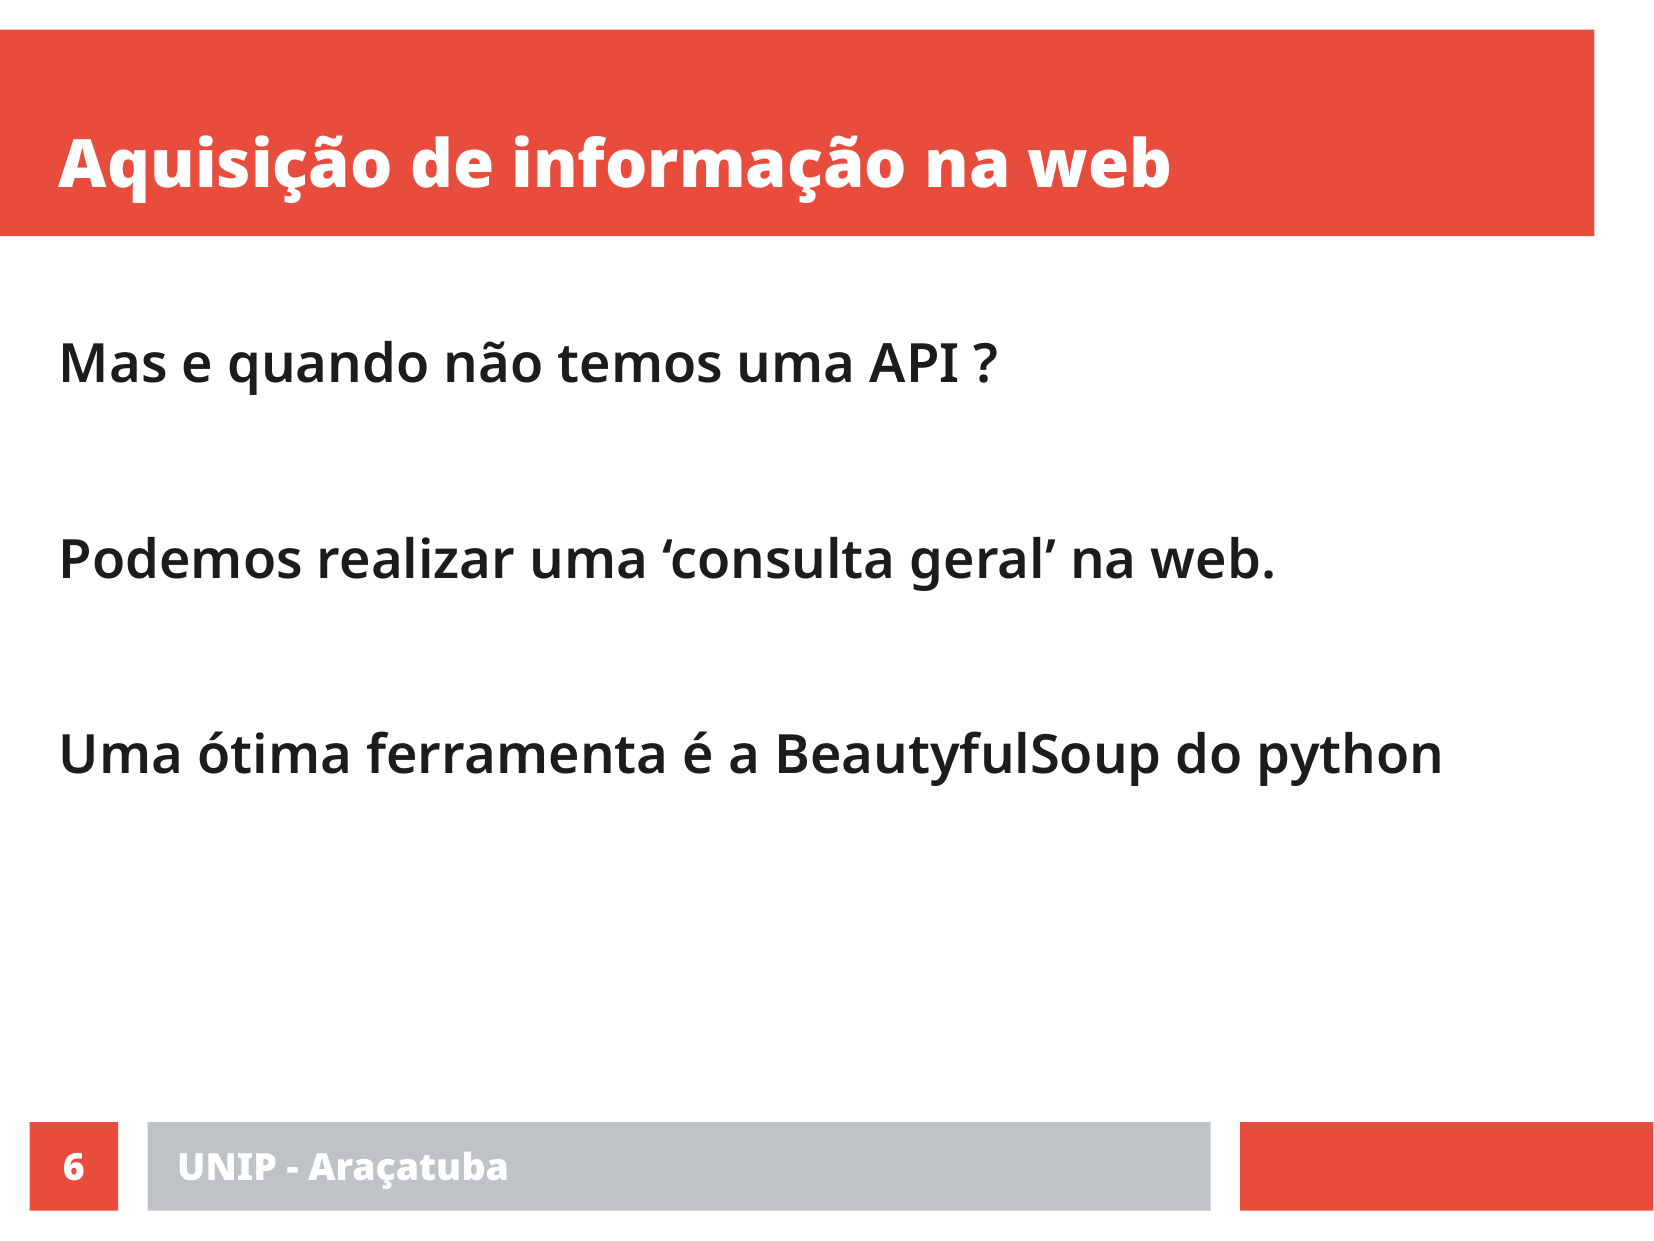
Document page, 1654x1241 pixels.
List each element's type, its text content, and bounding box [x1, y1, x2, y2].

title Aquisição de informação na web [59, 59, 1595, 207]
list Mas e quando não temos uma API ? Podemos realizar uma ‘consulta geral’ na web. Uma ótima ferramenta é a BeautyfulSoup do python [59, 324, 1565, 1093]
